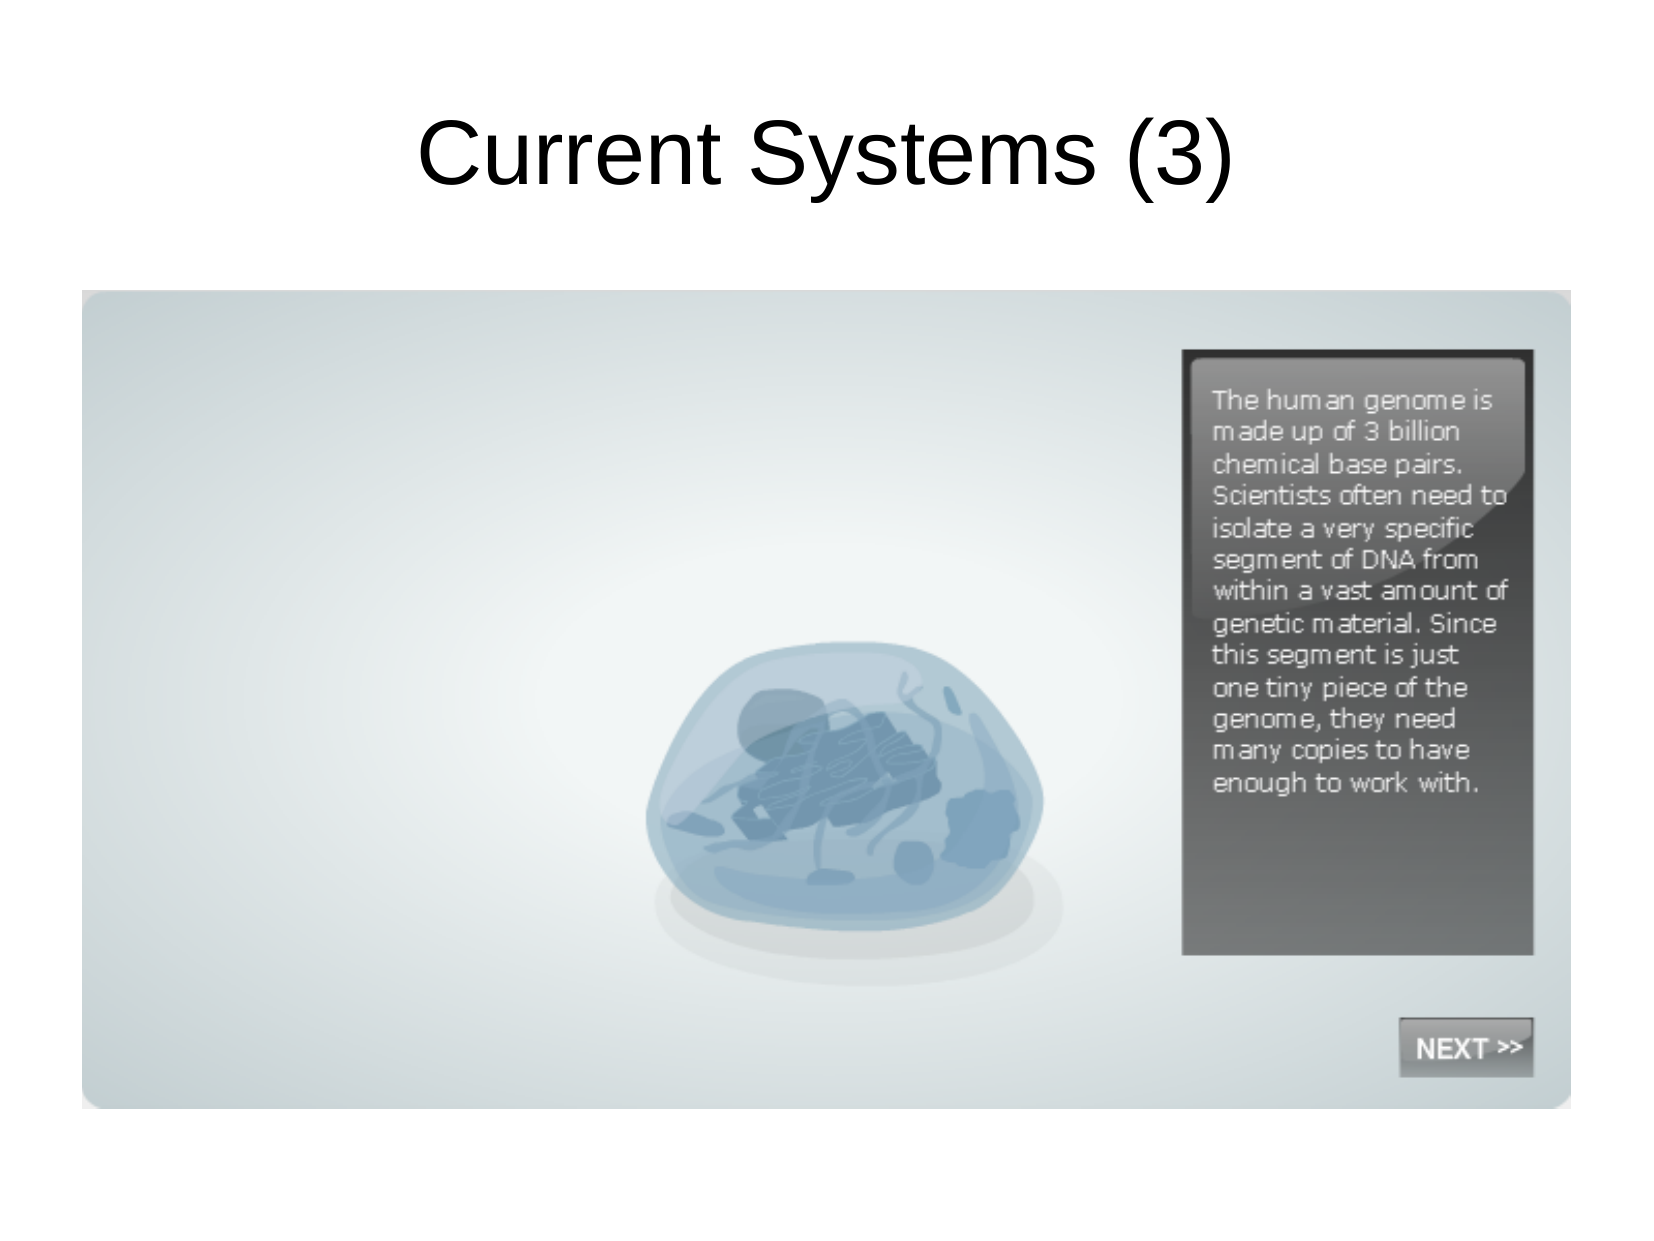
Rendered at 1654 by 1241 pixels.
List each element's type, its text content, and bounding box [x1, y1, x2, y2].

picture [82, 290, 1571, 1109]
title Current Systems (3) [82, 49, 1571, 257]
